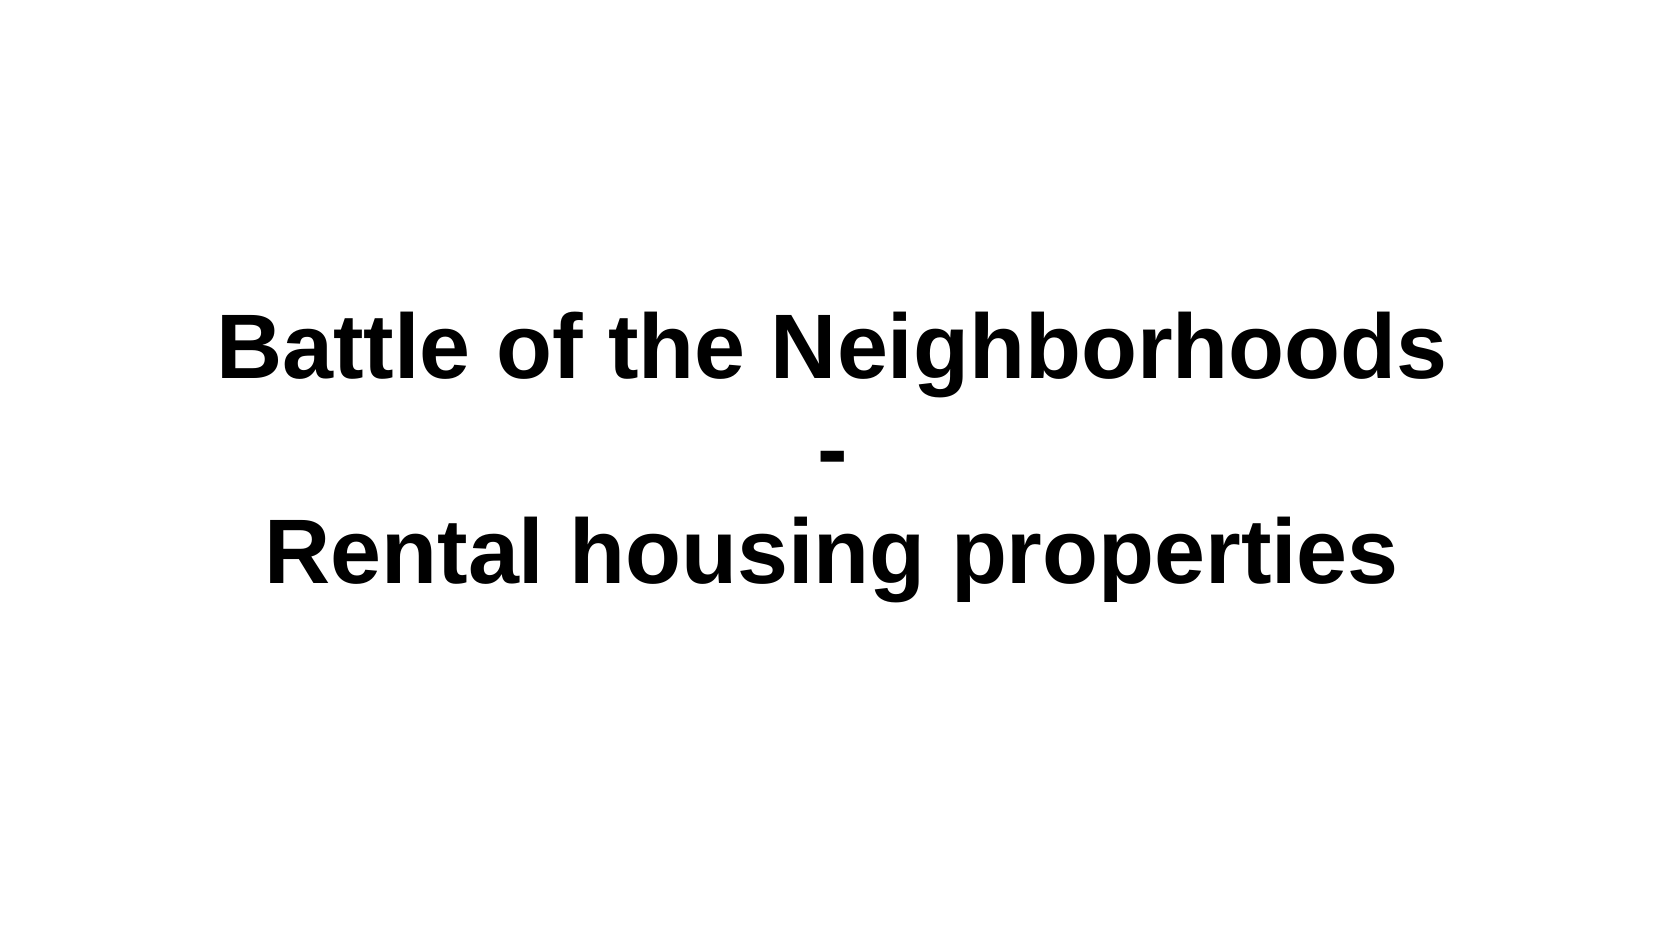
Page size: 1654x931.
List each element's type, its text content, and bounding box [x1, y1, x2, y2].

title Battle of the Neighborhoods - Rental housing properties [88, 295, 1577, 603]
